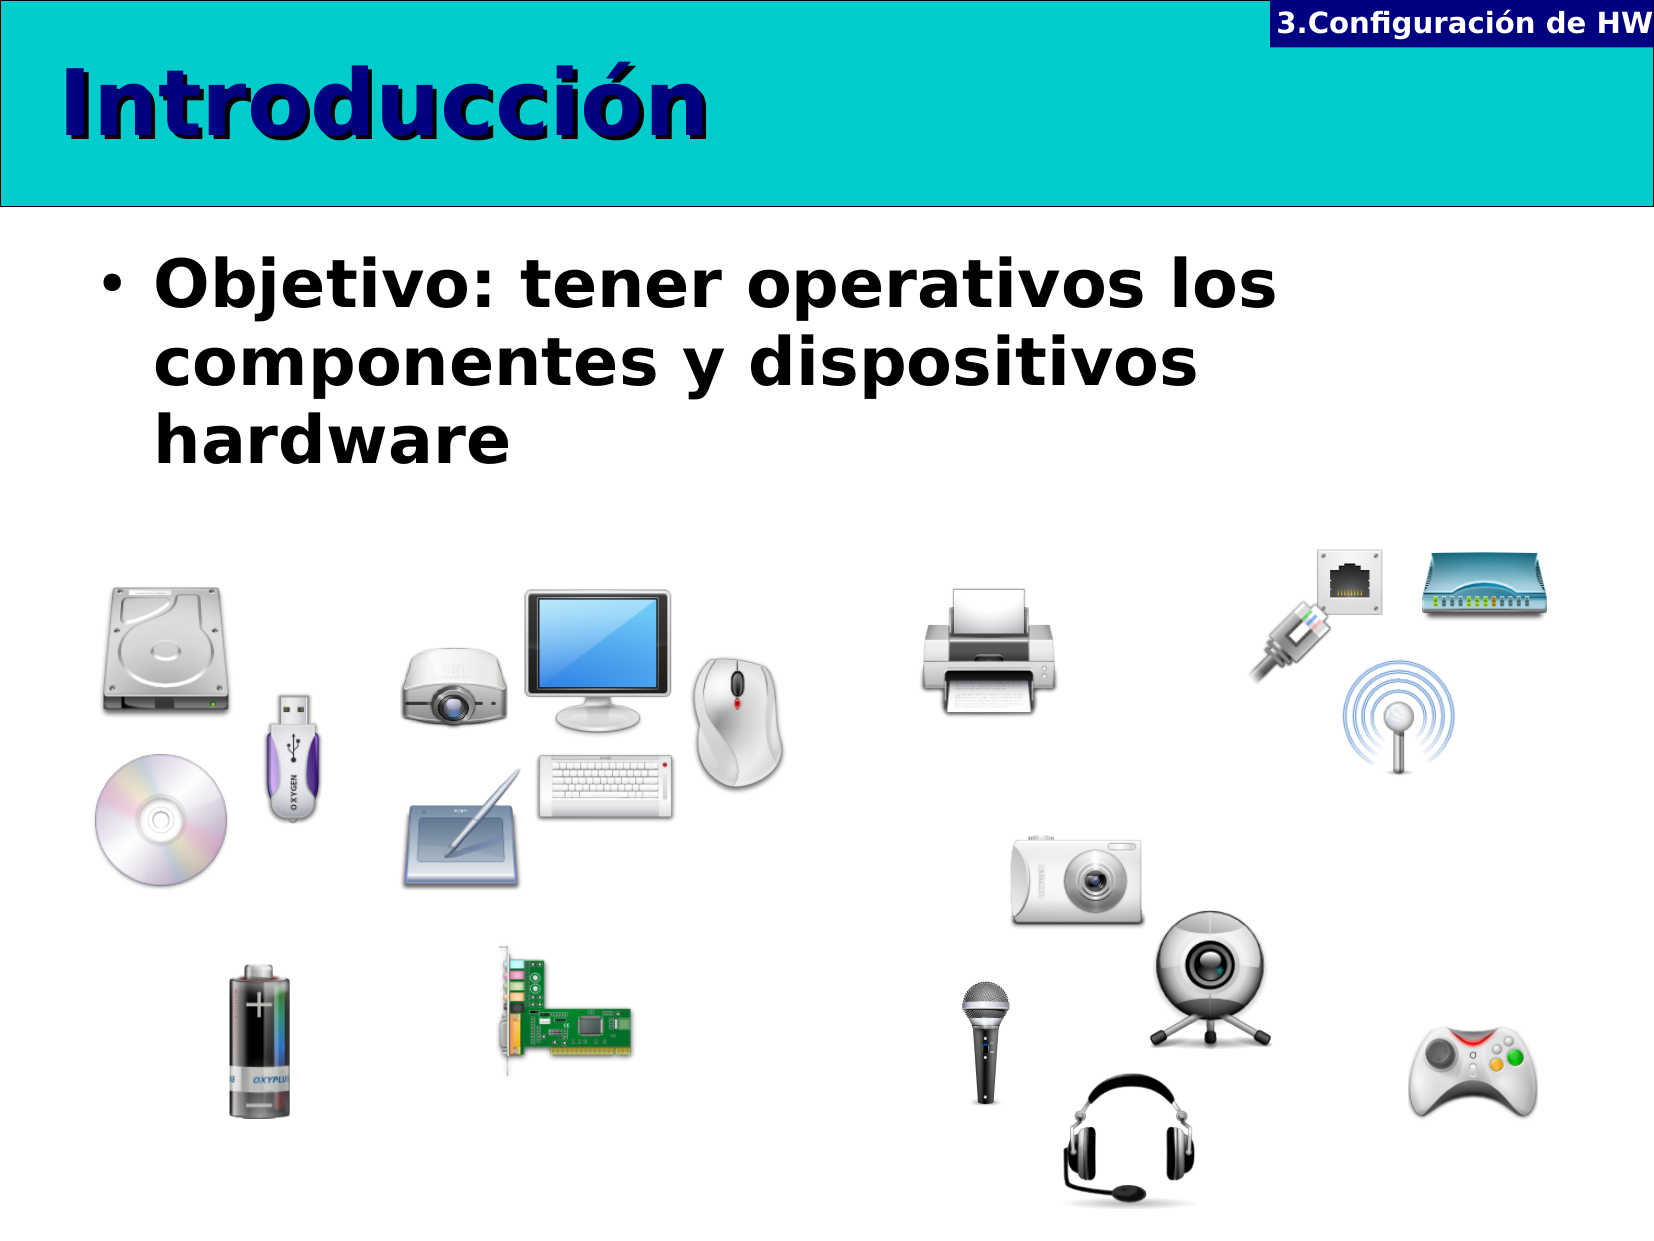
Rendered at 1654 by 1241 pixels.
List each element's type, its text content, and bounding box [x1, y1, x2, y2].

picture [91, 582, 363, 890]
picture [181, 964, 336, 1119]
picture [919, 581, 1059, 721]
title Introducción [59, 14, 1654, 192]
list Objetivo: tener operativos los componentes y dispositivos hardware [82, 245, 1571, 1109]
picture [400, 633, 508, 741]
picture [397, 764, 529, 897]
picture [520, 585, 808, 854]
picture [496, 940, 636, 1080]
text_box 3.Configuración de HW [1270, 0, 1654, 48]
picture [1059, 1069, 1199, 1209]
picture [921, 980, 1047, 1106]
picture [1247, 520, 1551, 789]
picture [1408, 1007, 1538, 1137]
picture [1006, 809, 1281, 1049]
